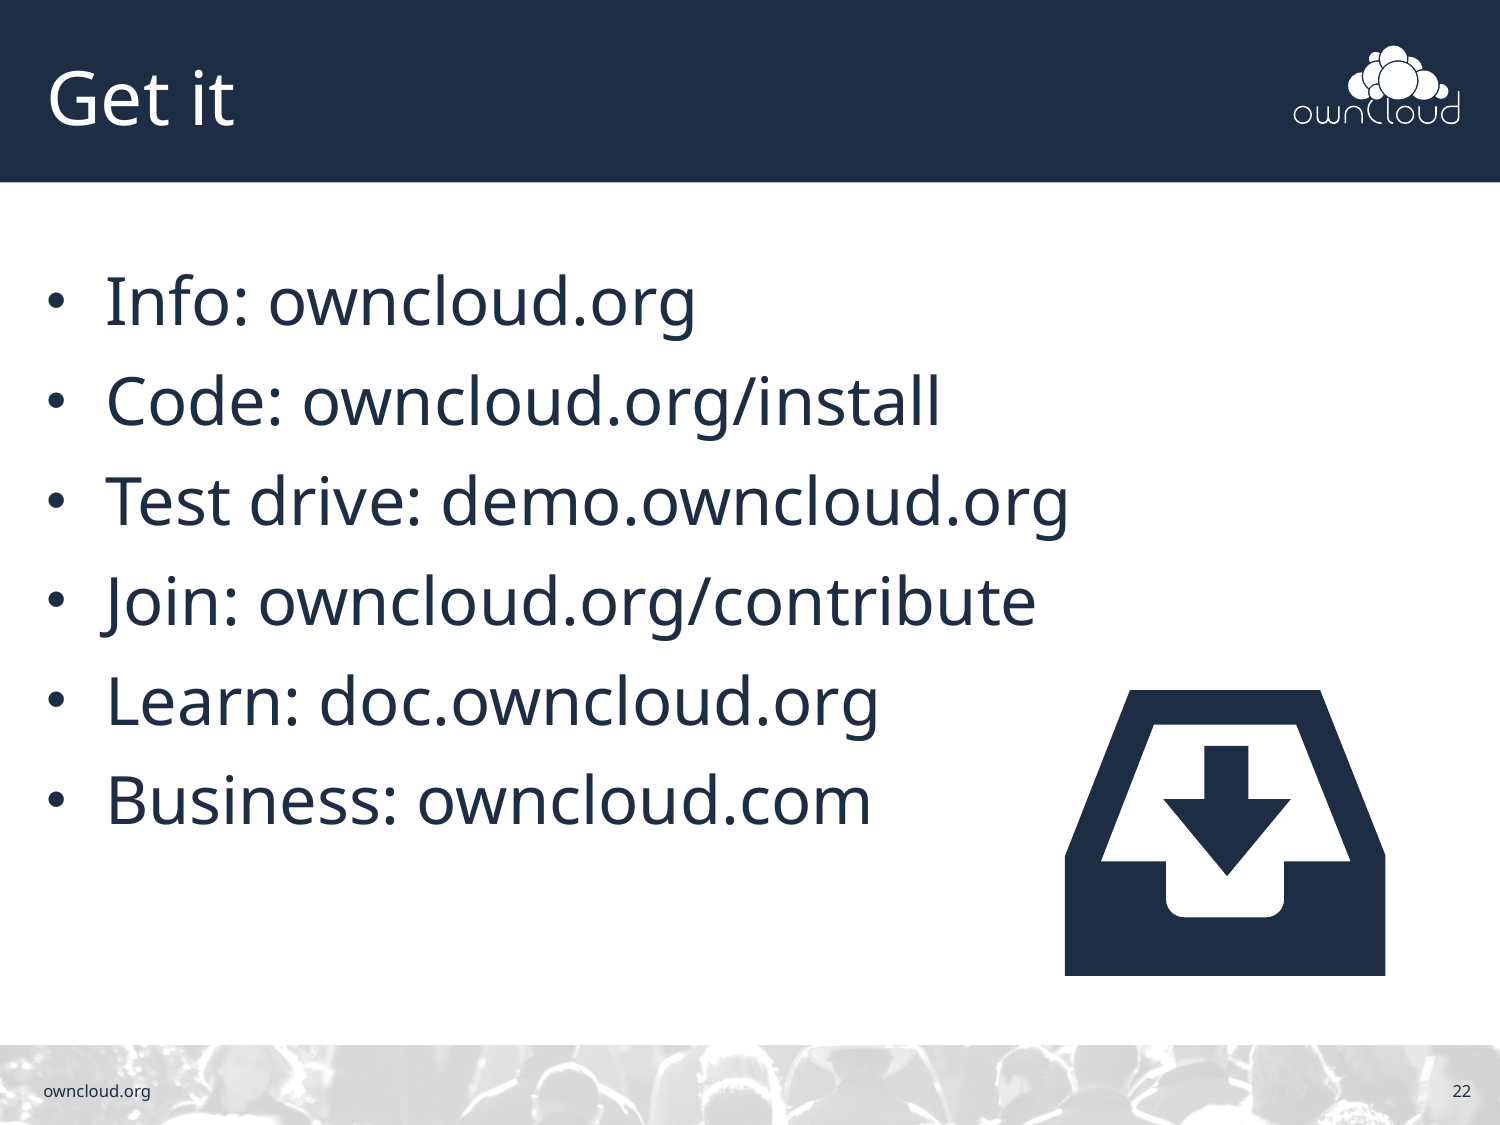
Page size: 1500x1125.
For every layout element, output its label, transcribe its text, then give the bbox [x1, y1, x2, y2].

text_box [1064, 690, 1386, 976]
title Get it [46, 5, 1258, 187]
picture [0, 1045, 1500, 1125]
list Info: owncloud.org Code: owncloud.org/install Test drive: demo.owncloud.org Join: owncloud.org/contribute Learn: doc.owncloud.org Business: owncloud.com [46, 254, 1465, 1026]
